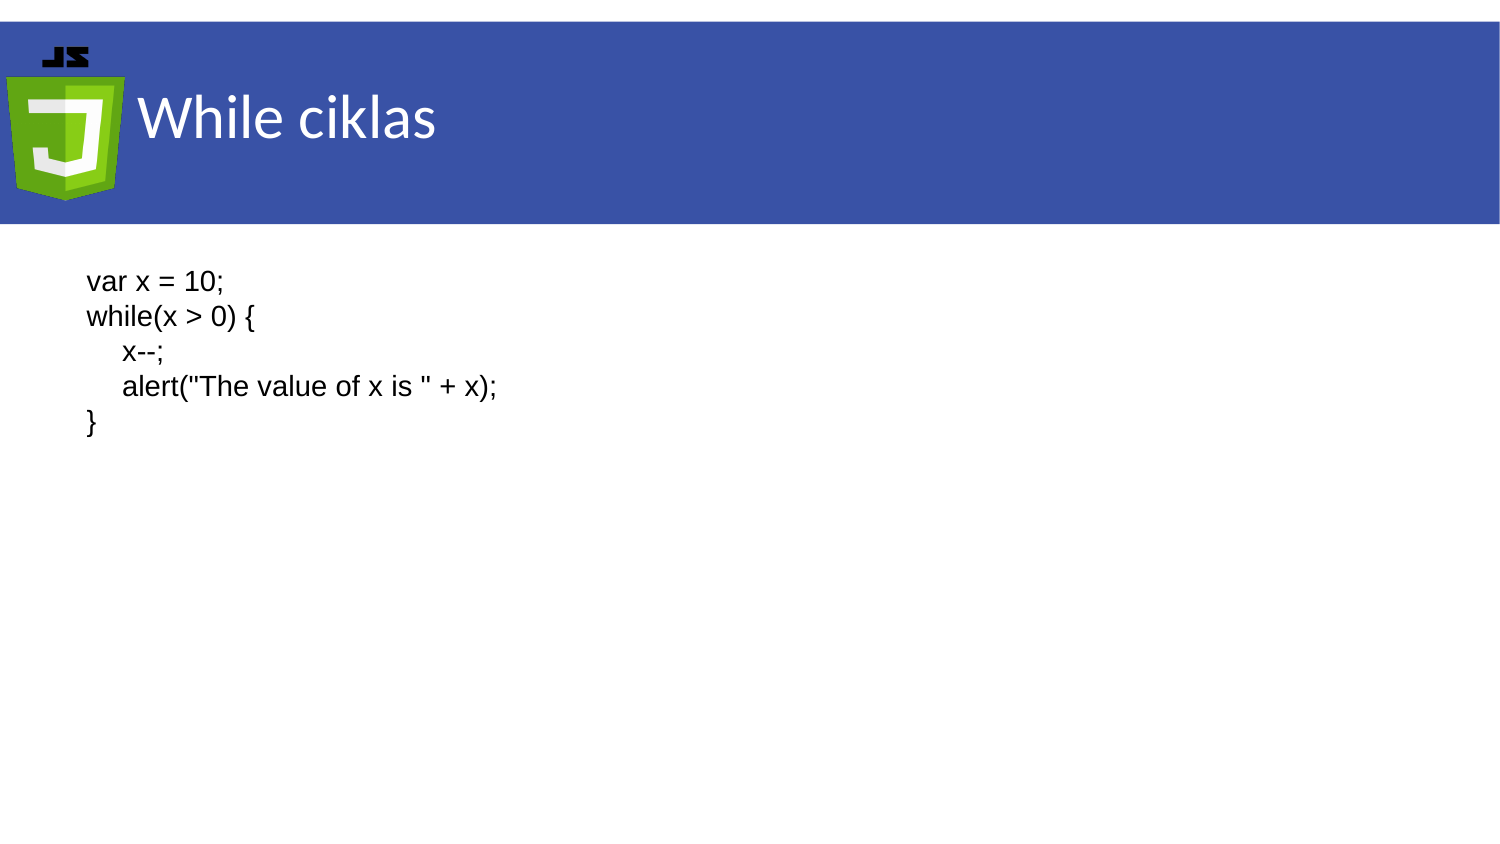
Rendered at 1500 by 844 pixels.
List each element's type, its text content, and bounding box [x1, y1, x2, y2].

picture [5, 46, 125, 201]
text_box var x = 10; while(x > 0) { x--; alert("The value of x is " + x); } [36, 247, 1389, 789]
title While ciklas [125, 72, 1500, 167]
